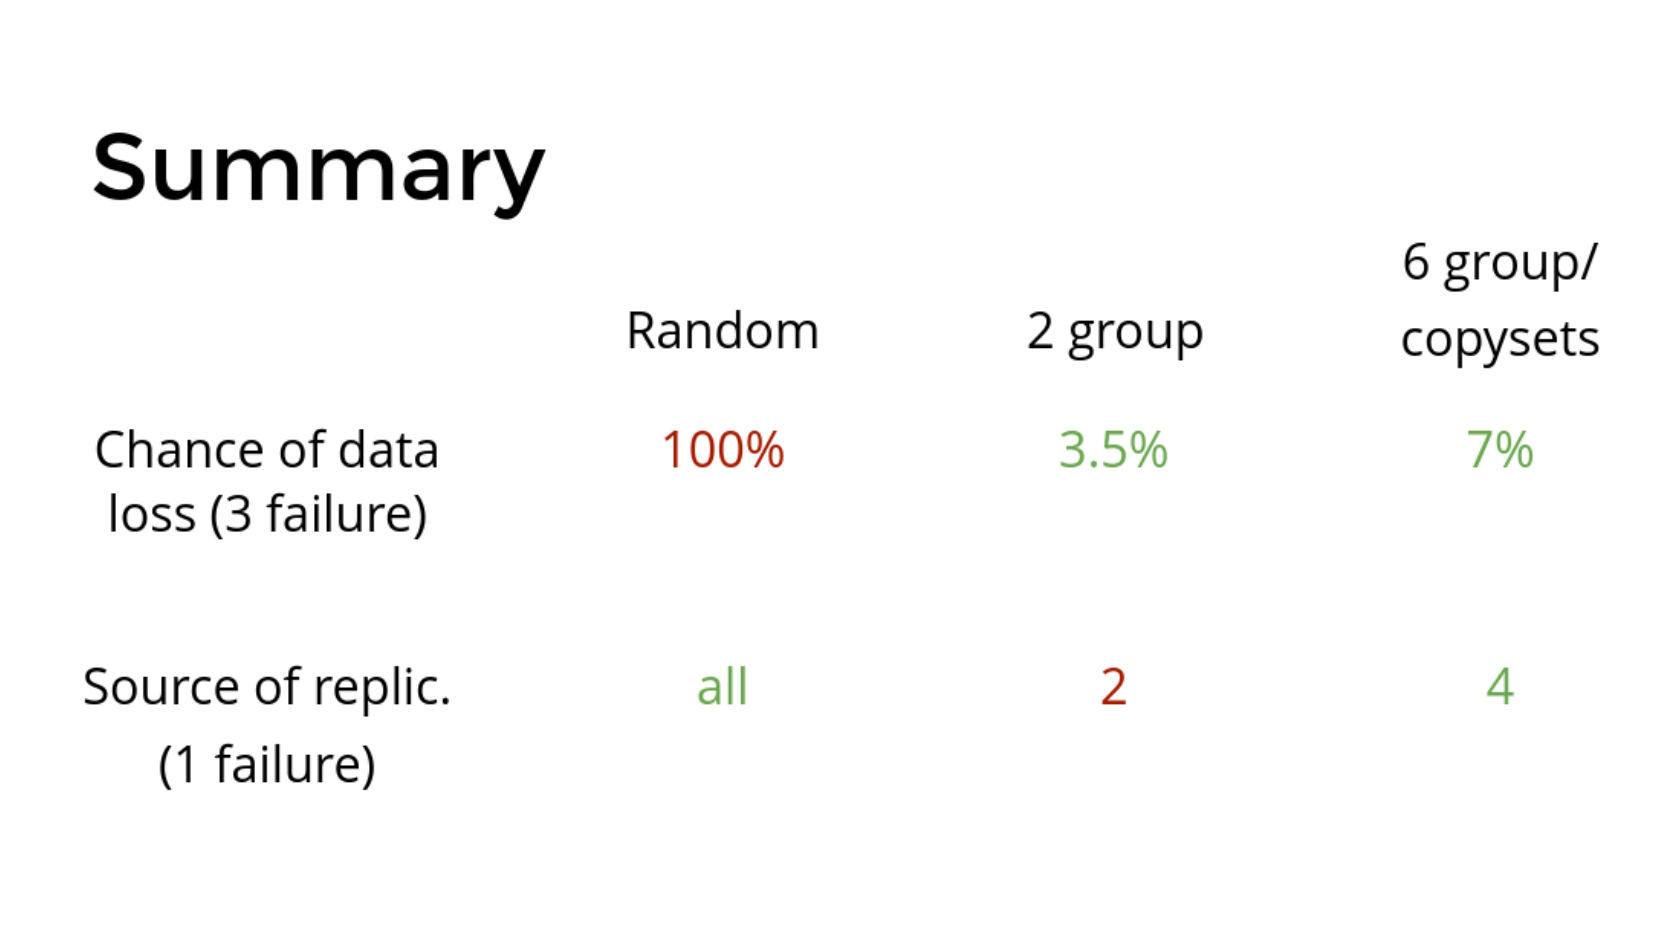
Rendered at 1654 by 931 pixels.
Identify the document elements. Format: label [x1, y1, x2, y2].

picture [38, 81, 1629, 862]
